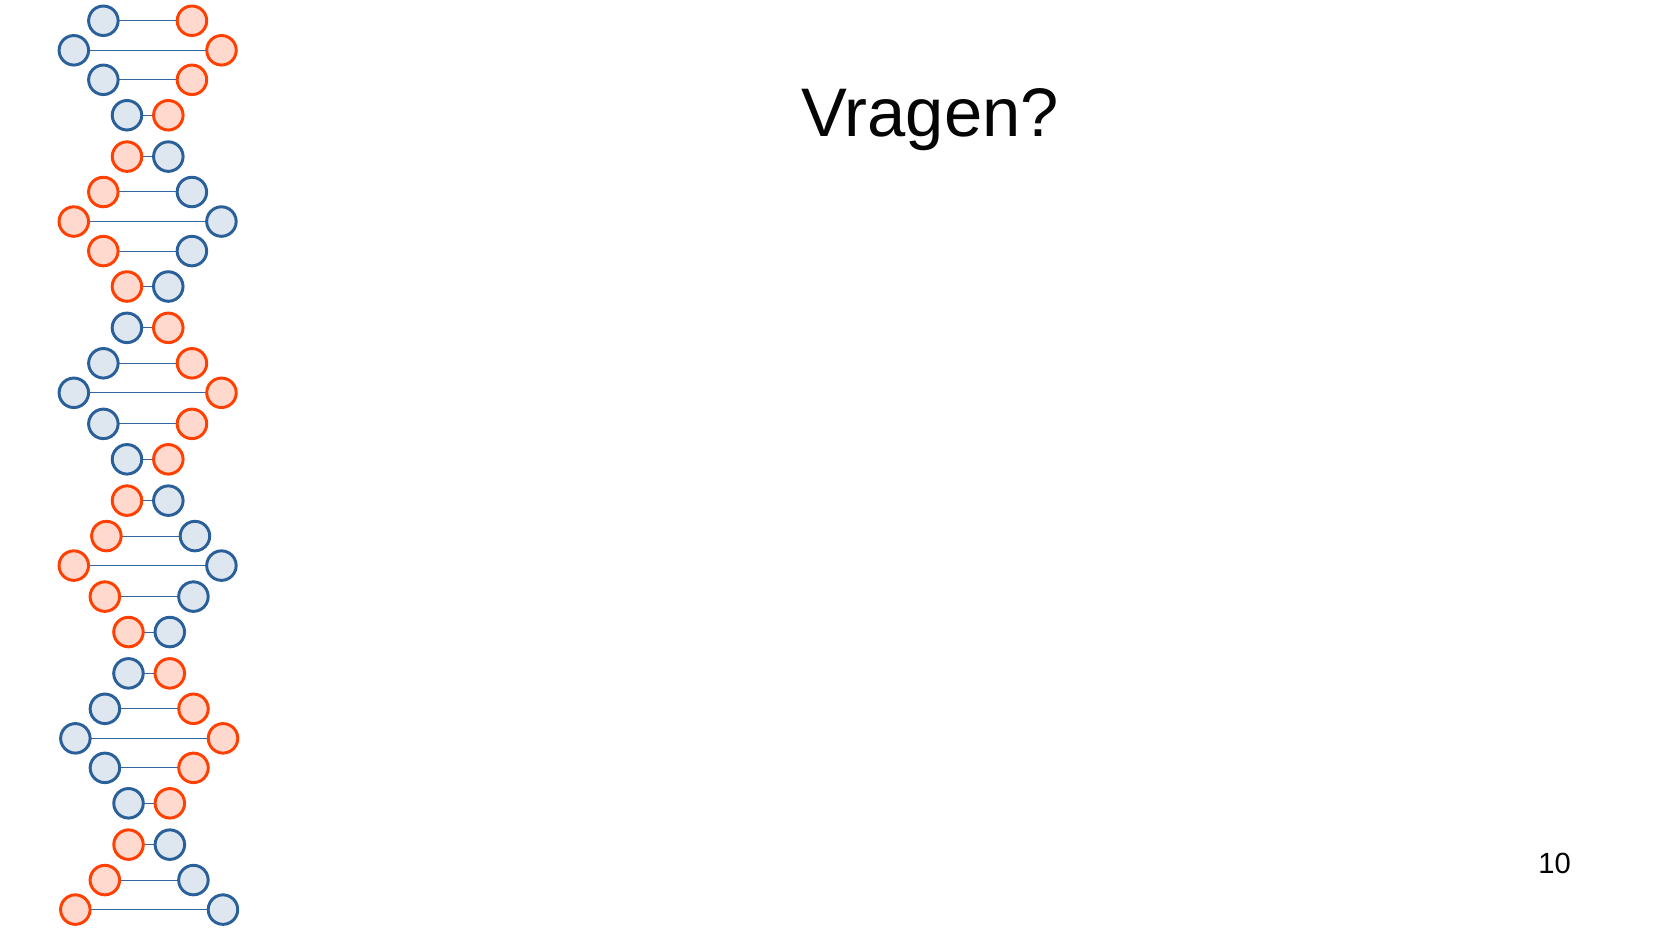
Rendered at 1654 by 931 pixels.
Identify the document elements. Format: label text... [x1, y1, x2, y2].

title Vragen? [265, 35, 1595, 189]
